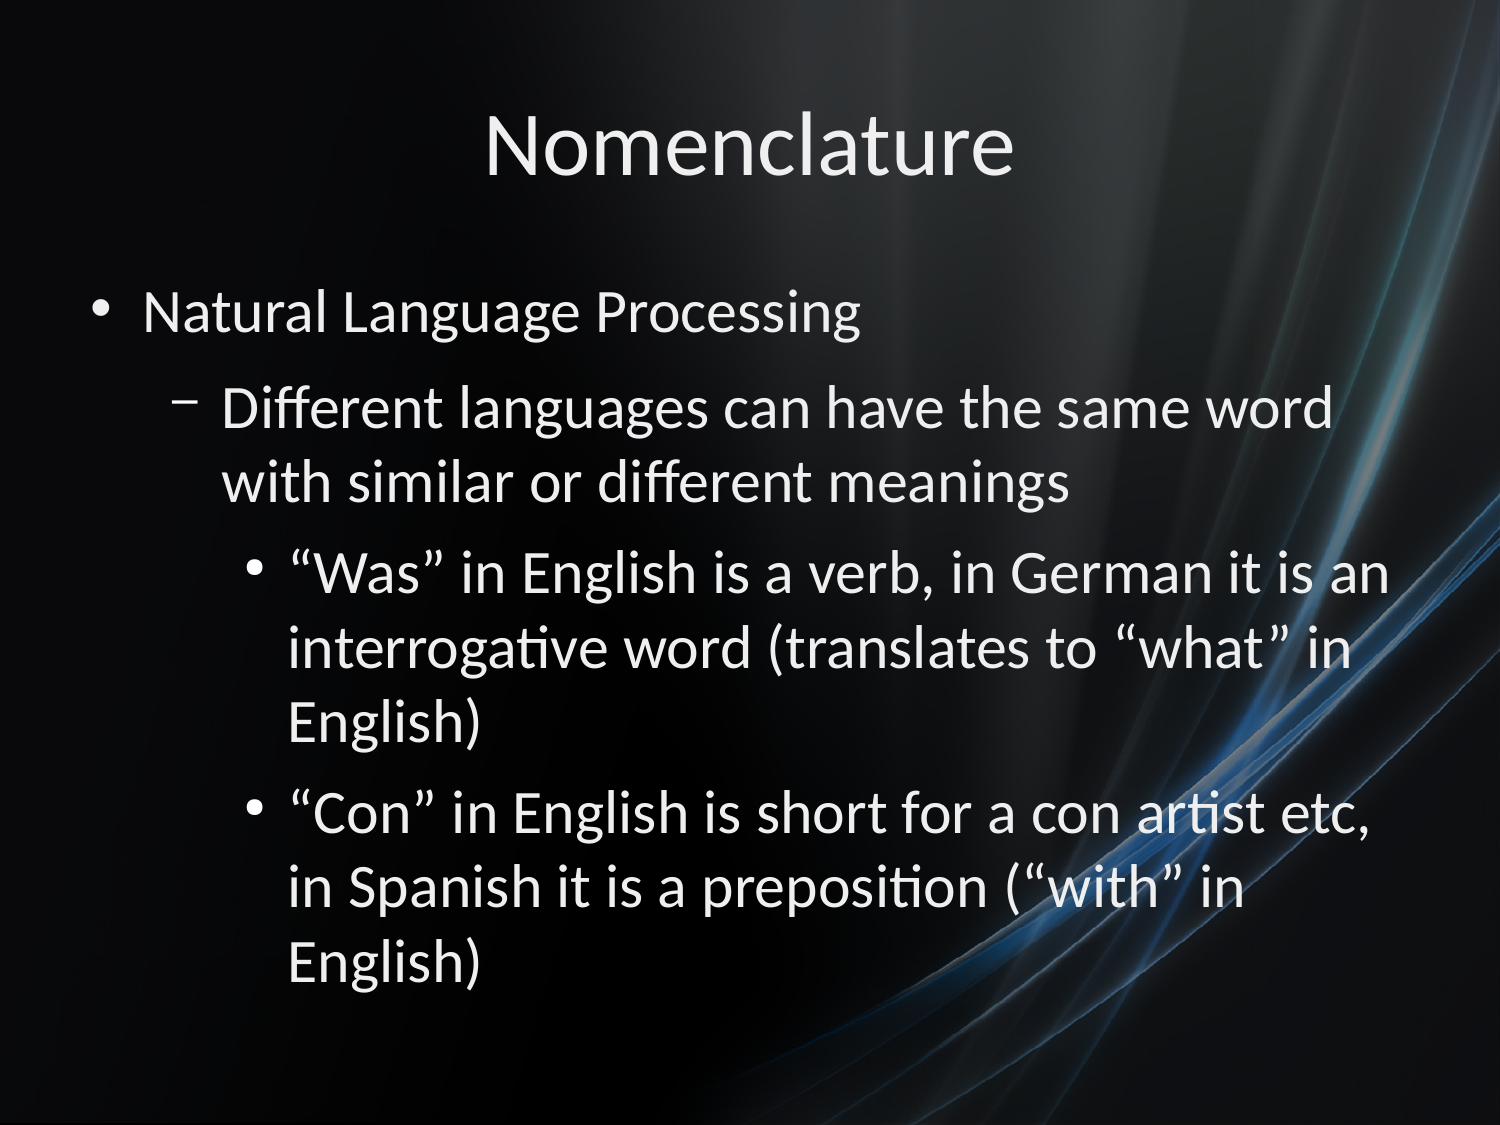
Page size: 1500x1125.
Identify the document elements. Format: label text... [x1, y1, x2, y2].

text_box [0, 0, 1500, 1125]
title Nomenclature [75, 45, 1425, 233]
list Natural Language Processing Different languages can have the same word with similar or different meanings “Was” in English is a verb, in German it is an interrogative word (translates to “what” in English) “Con” in English is short for a con artist etc, in Spanish it is a preposition (“with” in English) [75, 262, 1425, 1005]
